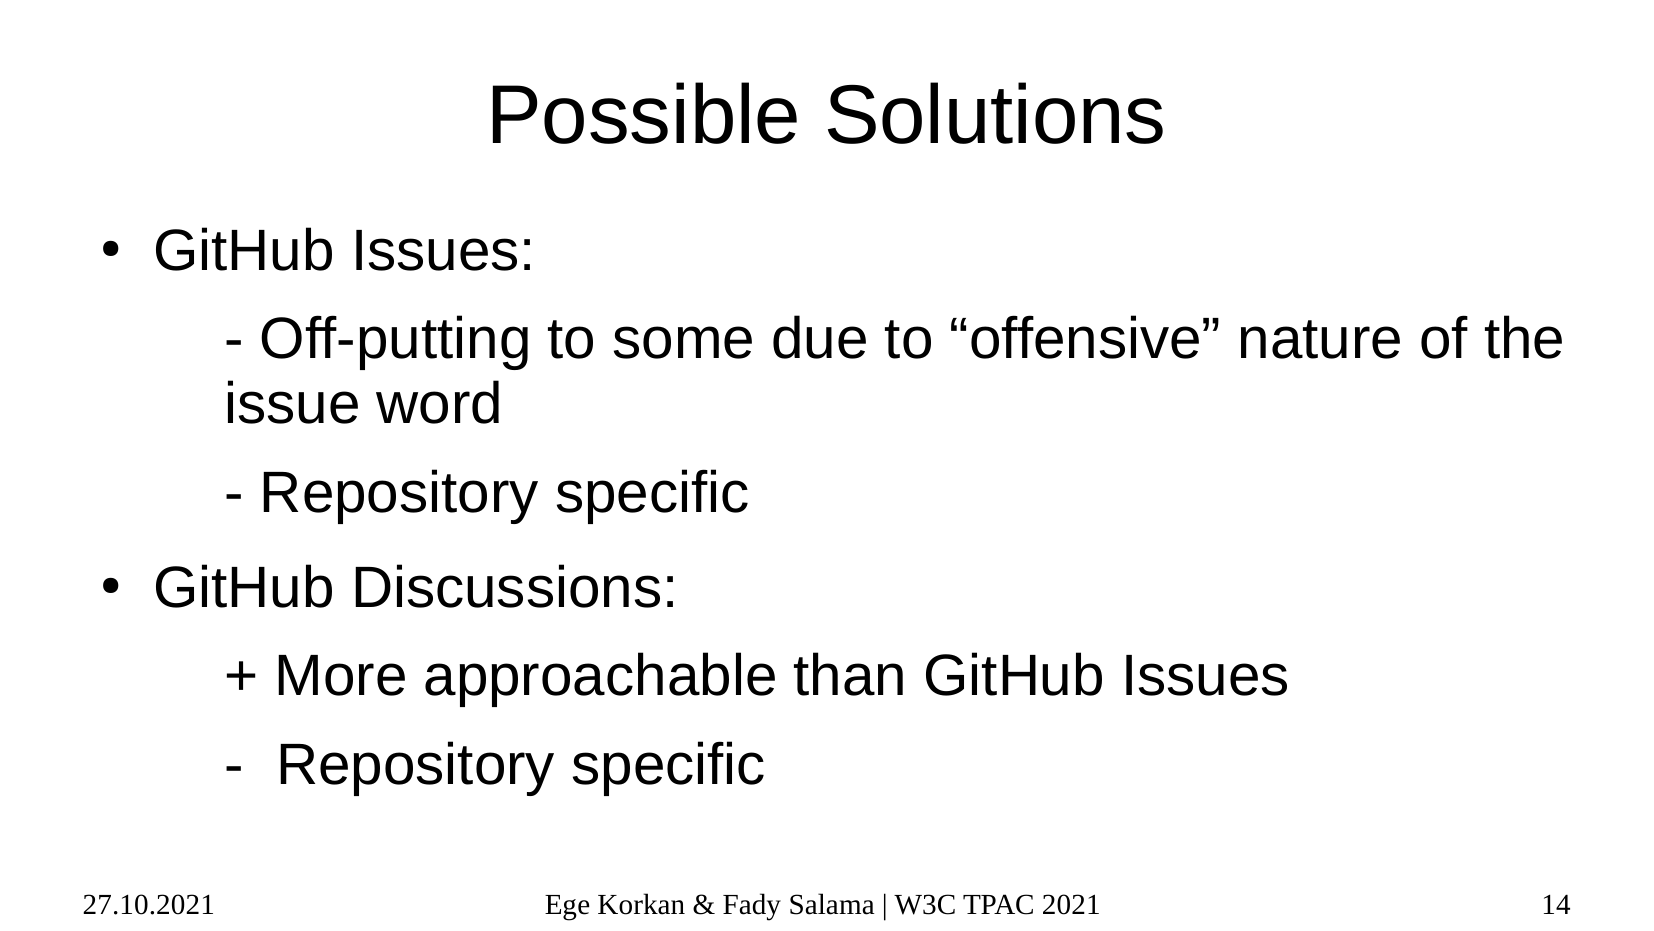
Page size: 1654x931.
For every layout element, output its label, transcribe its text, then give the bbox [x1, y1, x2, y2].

title Possible Solutions [82, 37, 1571, 193]
list GitHub Issues: - Off-putting to some due to “offensive” nature of the issue word - Repository specific GitHub Discussions: + More approachable than GitHub Issues - Repository specific [82, 217, 1571, 758]
